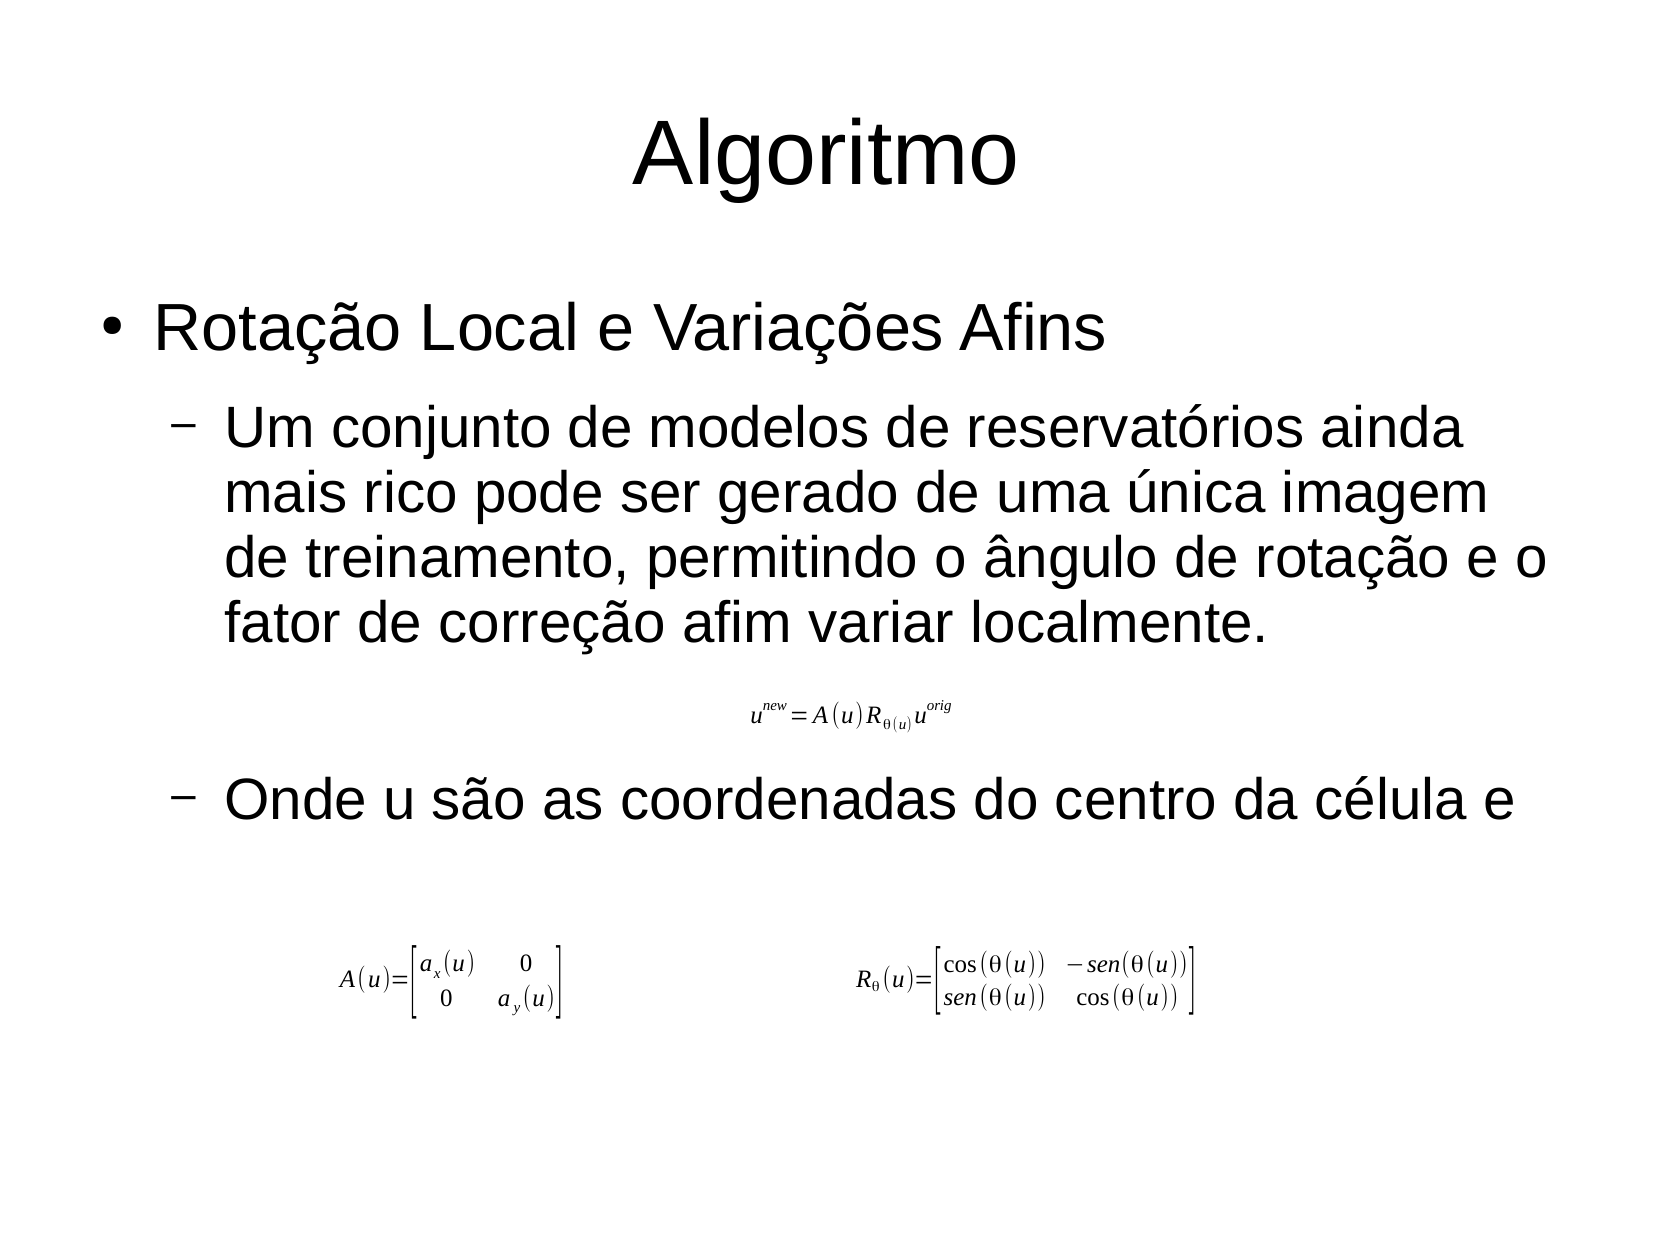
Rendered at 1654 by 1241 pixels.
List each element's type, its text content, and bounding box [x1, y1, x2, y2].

chart [848, 944, 1202, 1016]
list Rotação Local e Variações Afins Um conjunto de modelos de reservatórios ainda mais rico pode ser gerado de uma única imagem de treinamento, permitindo o ângulo de rotação e o fator de correção afim variar localmente. Onde u são as coordenadas do centro da célula e [82, 290, 1571, 1063]
title Algoritmo [82, 49, 1571, 257]
chart [744, 696, 959, 734]
chart [330, 943, 569, 1020]
